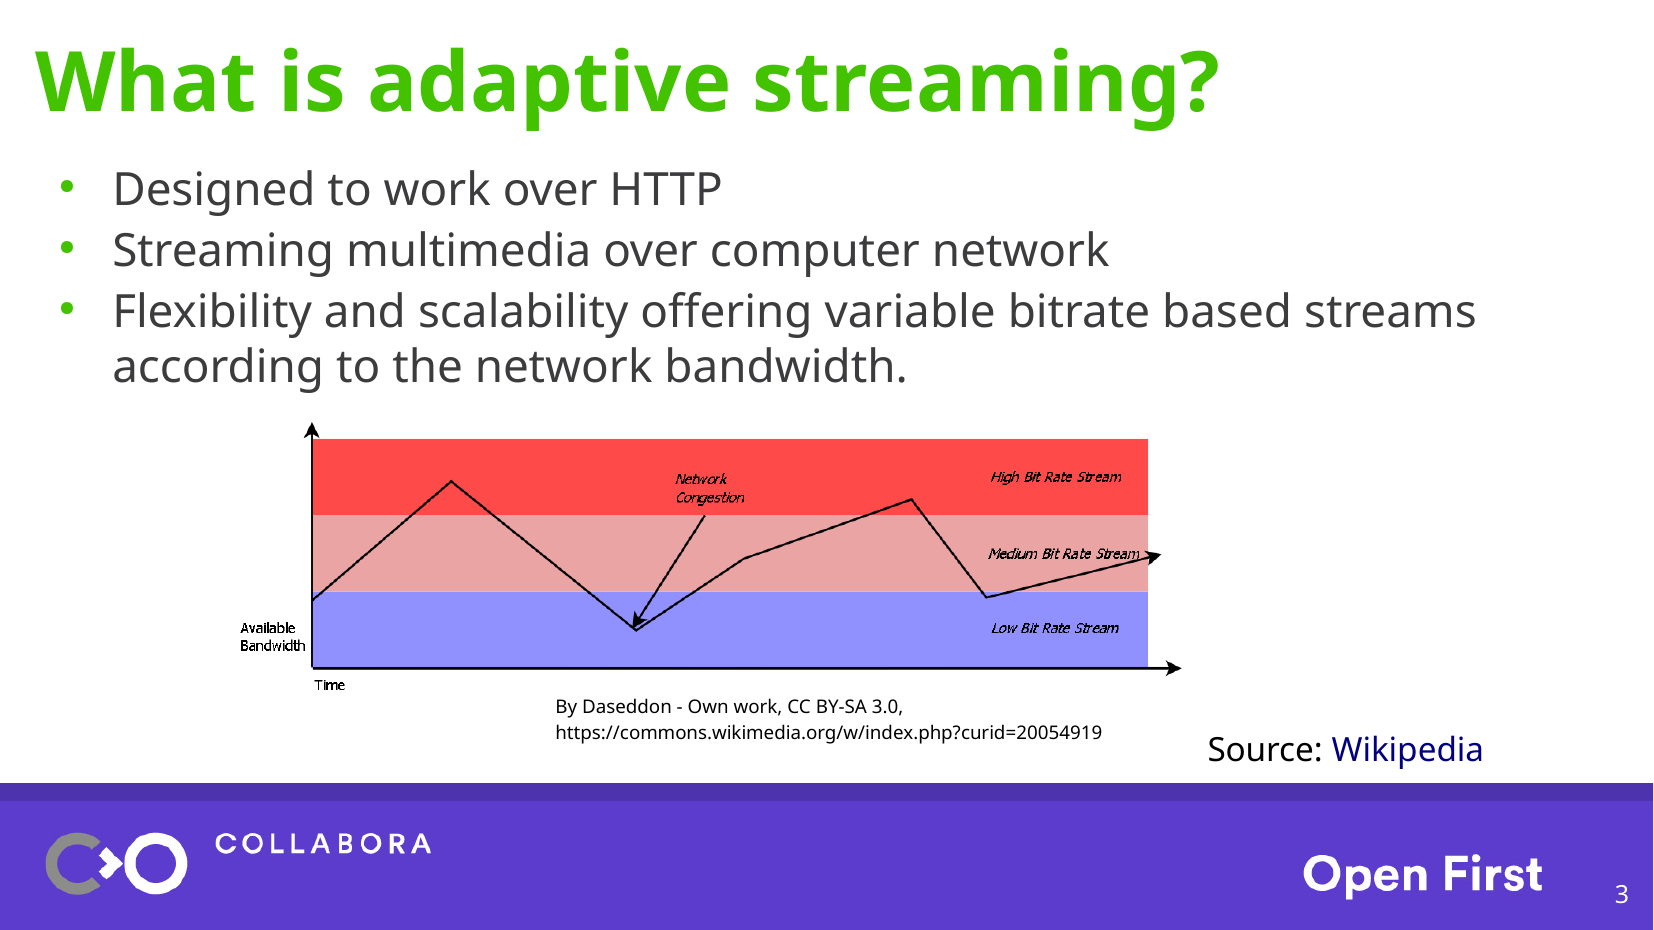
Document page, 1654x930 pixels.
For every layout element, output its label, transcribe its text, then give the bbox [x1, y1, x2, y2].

title What is adaptive streaming? [35, 28, 1608, 192]
text_box Source: Wikipedia [1192, 718, 1643, 779]
picture [0, 0, 1654, 930]
list Designed to work over HTTP Streaming multimedia over computer network Flexibility and scalability offering variable bitrate based streams according to the network bandwidth. [41, 160, 1566, 767]
text_box By Daseddon - Own work, CC BY-SA 3.0, https://commons.wikimedia.org/w/index.php?curid=20054919 [540, 686, 1200, 752]
